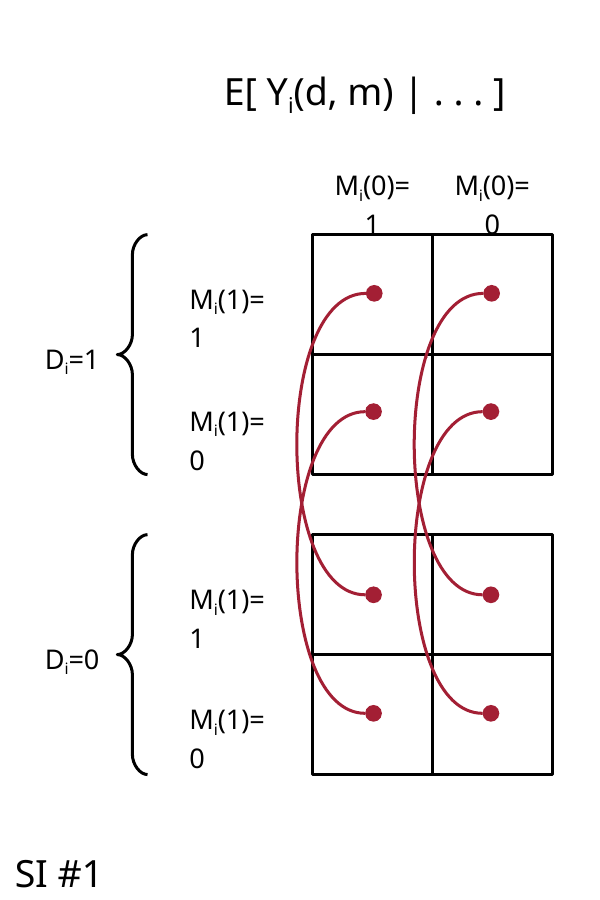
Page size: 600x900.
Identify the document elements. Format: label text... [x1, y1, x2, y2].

text_box Mi(1)=1 [174, 273, 295, 395]
text_box E[ Yi(d, m) | . . . ] [192, 58, 538, 175]
text_box Di=0 [124, 644, 133, 665]
text_box [365, 284, 383, 302]
text_box [483, 284, 501, 302]
text_box Mi(1)=0 [174, 395, 295, 557]
text_box Mi(0)=1 [312, 175, 432, 321]
text_box [416, 321, 553, 475]
text_box [312, 321, 321, 339]
text_box Di=1 [12, 333, 130, 446]
text_box [312, 534, 553, 775]
text_box Mi(1)=0 [174, 693, 295, 840]
text_box SI #1 [0, 840, 586, 899]
text_box Di=1 [124, 344, 133, 365]
text_box [312, 321, 438, 475]
text_box Di=0 [12, 633, 130, 746]
text_box Mi(0)=0 [432, 159, 553, 321]
text_box Mi(1)=1 [174, 573, 295, 693]
